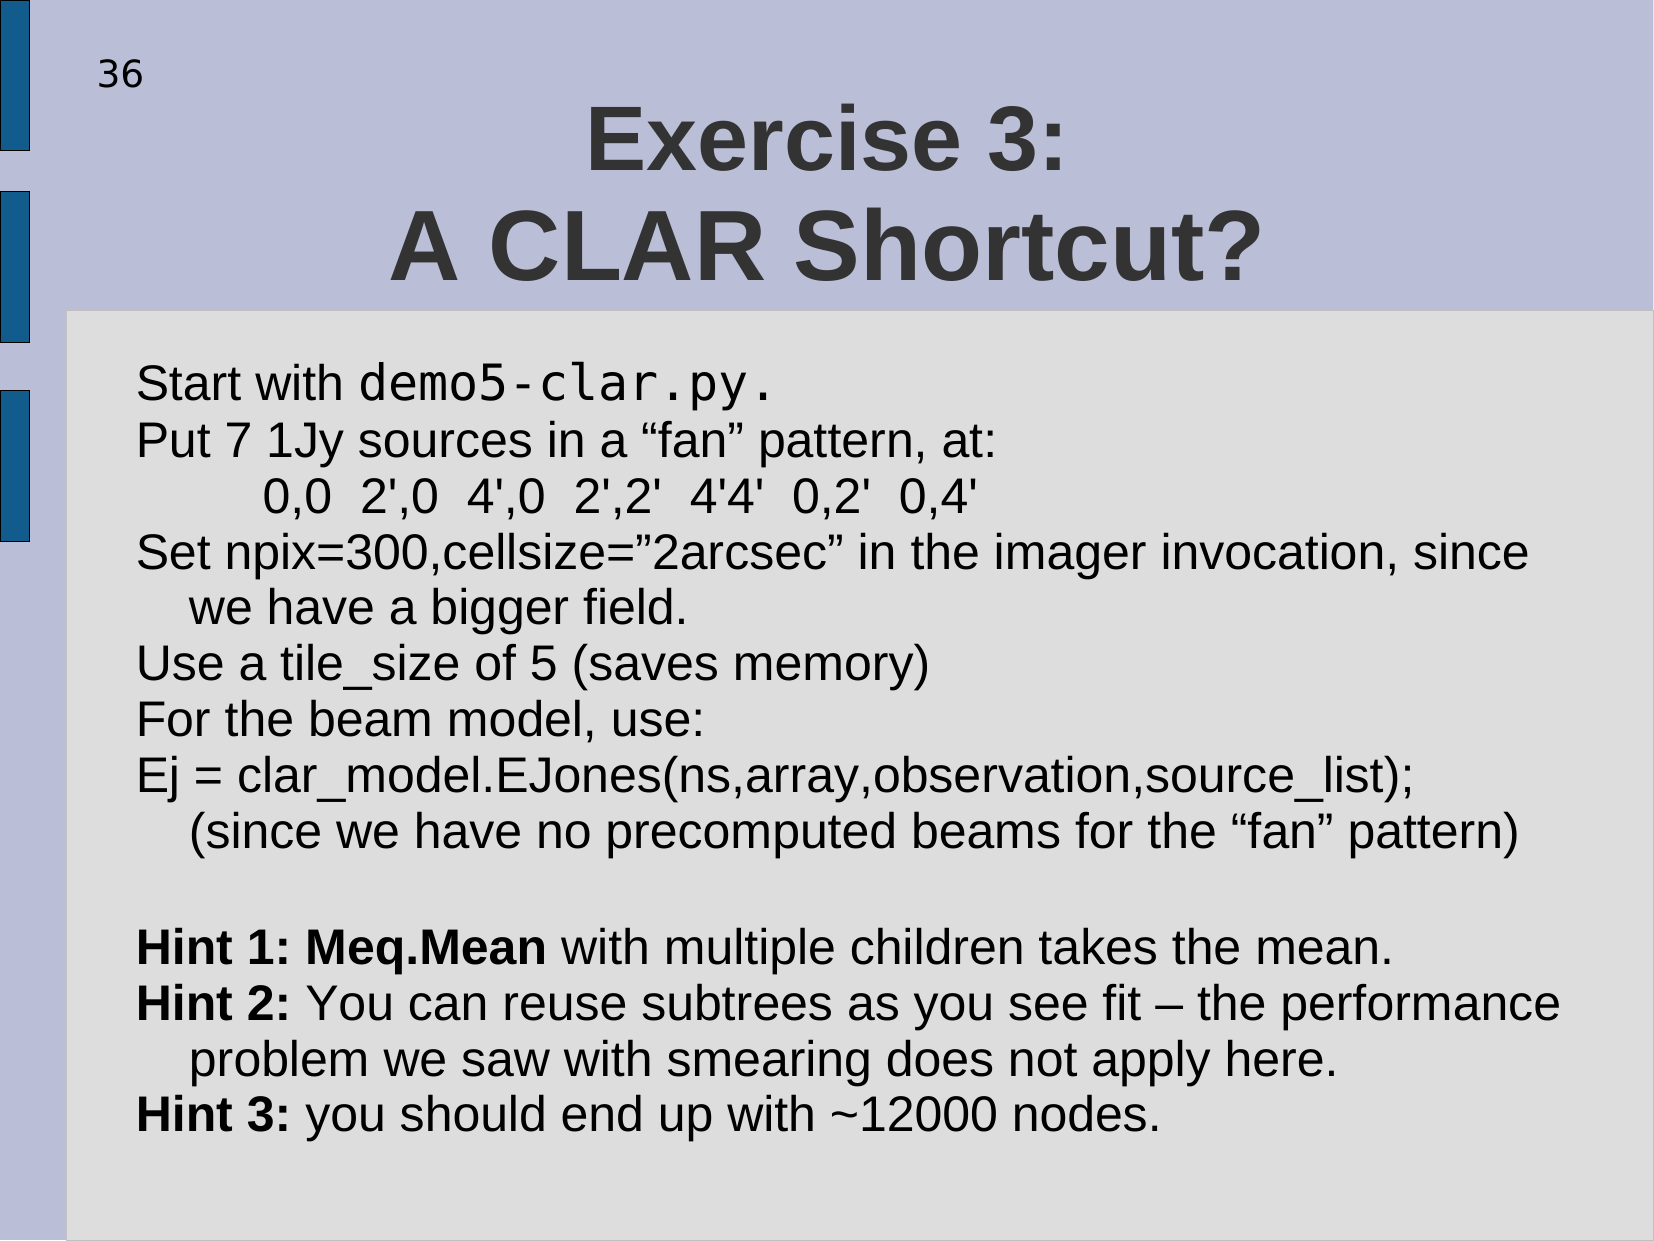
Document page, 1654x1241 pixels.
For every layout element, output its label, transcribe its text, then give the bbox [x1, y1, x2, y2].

text_box <number> [84, 45, 319, 119]
title Exercise 3: A CLAR Shortcut? [121, 83, 1534, 307]
list Hint 1: Meq.Mean with multiple children takes the mean. Hint 2: You can reuse subtrees as you see fit – the performance problem we saw with smearing does not apply here. Hint 3: you should end up with ~12000 nodes. [118, 919, 1595, 1211]
list Start with demo5-clar.py. Put 7 1Jy sources in a “fan” pattern, at: 0,0 2',0 4',0 2',2' 4'4' 0,2' 0,4' Set npix=300,cellsize=”2arcsec” in the imager invocation, since we have a bigger field. Use a tile_size of 5 (saves memory) For the beam model, use: Ej = clar_model.EJones(ns,array,observation,source_list); (since we have no precomputed beams for the “fan” pattern) [118, 354, 1595, 919]
